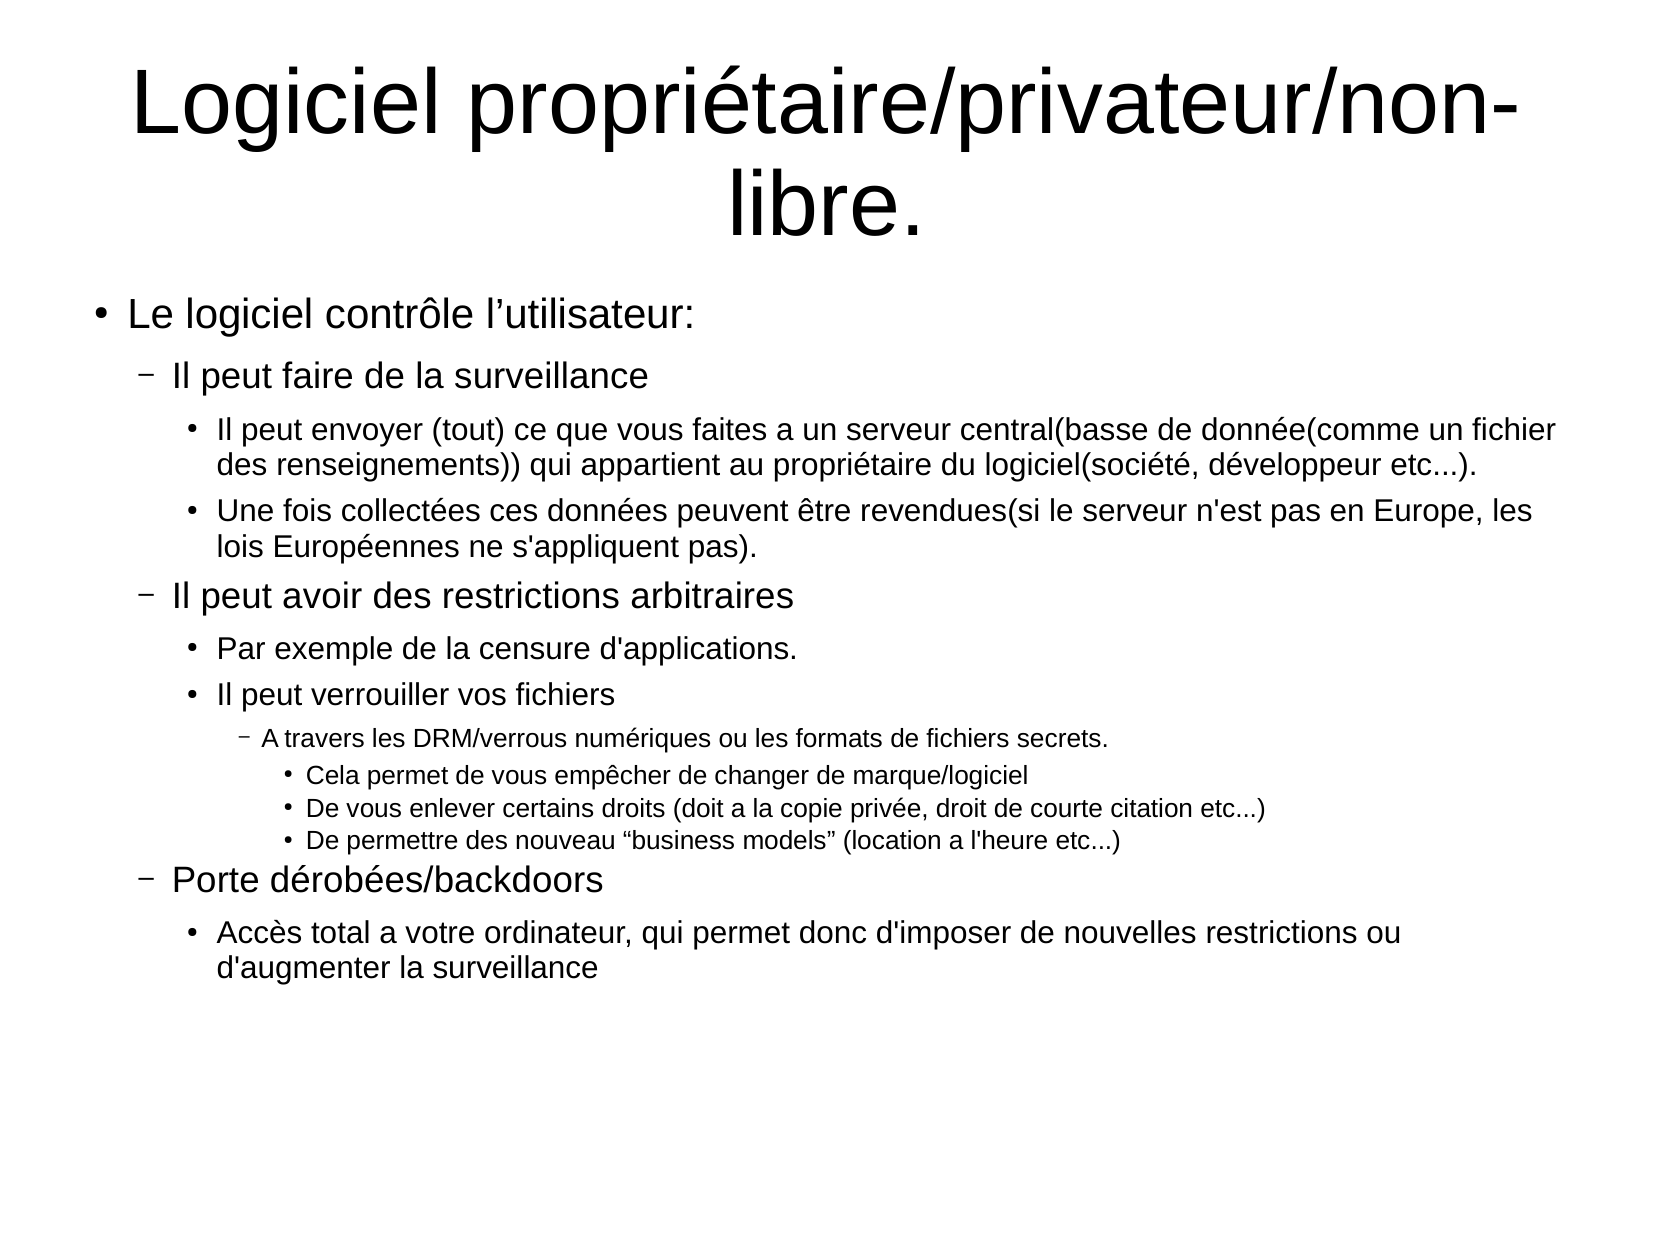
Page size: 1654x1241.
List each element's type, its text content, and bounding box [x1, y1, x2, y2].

title Logiciel propriétaire/privateur/non-libre. [82, 49, 1571, 257]
list Le logiciel contrôle l’utilisateur: Il peut faire de la surveillance Il peut envoyer (tout) ce que vous faites a un serveur central(basse de donnée(comme un fichier des renseignements)) qui appartient au propriétaire du logiciel(société, développeur etc...). Une fois collectées ces données peuvent être revendues(si le serveur n'est pas en Europe, les lois Européennes ne s'appliquent pas). Il peut avoir des restrictions arbitraires Par exemple de la censure d'applications. Il peut verrouiller vos fichiers A travers les DRM/verrous numériques ou les formats de fichiers secrets. Cela permet de vous empêcher de changer de marque/logiciel De vous enlever certains droits (doit a la copie privée, droit de courte citation etc...) De permettre des nouveau “business models” (location a l'heure etc...) Porte dérobées/backdoors Accès total a votre ordinateur, qui permet donc d'imposer de nouvelles restrictions ou d'augmenter la surveillance [82, 290, 1571, 1010]
